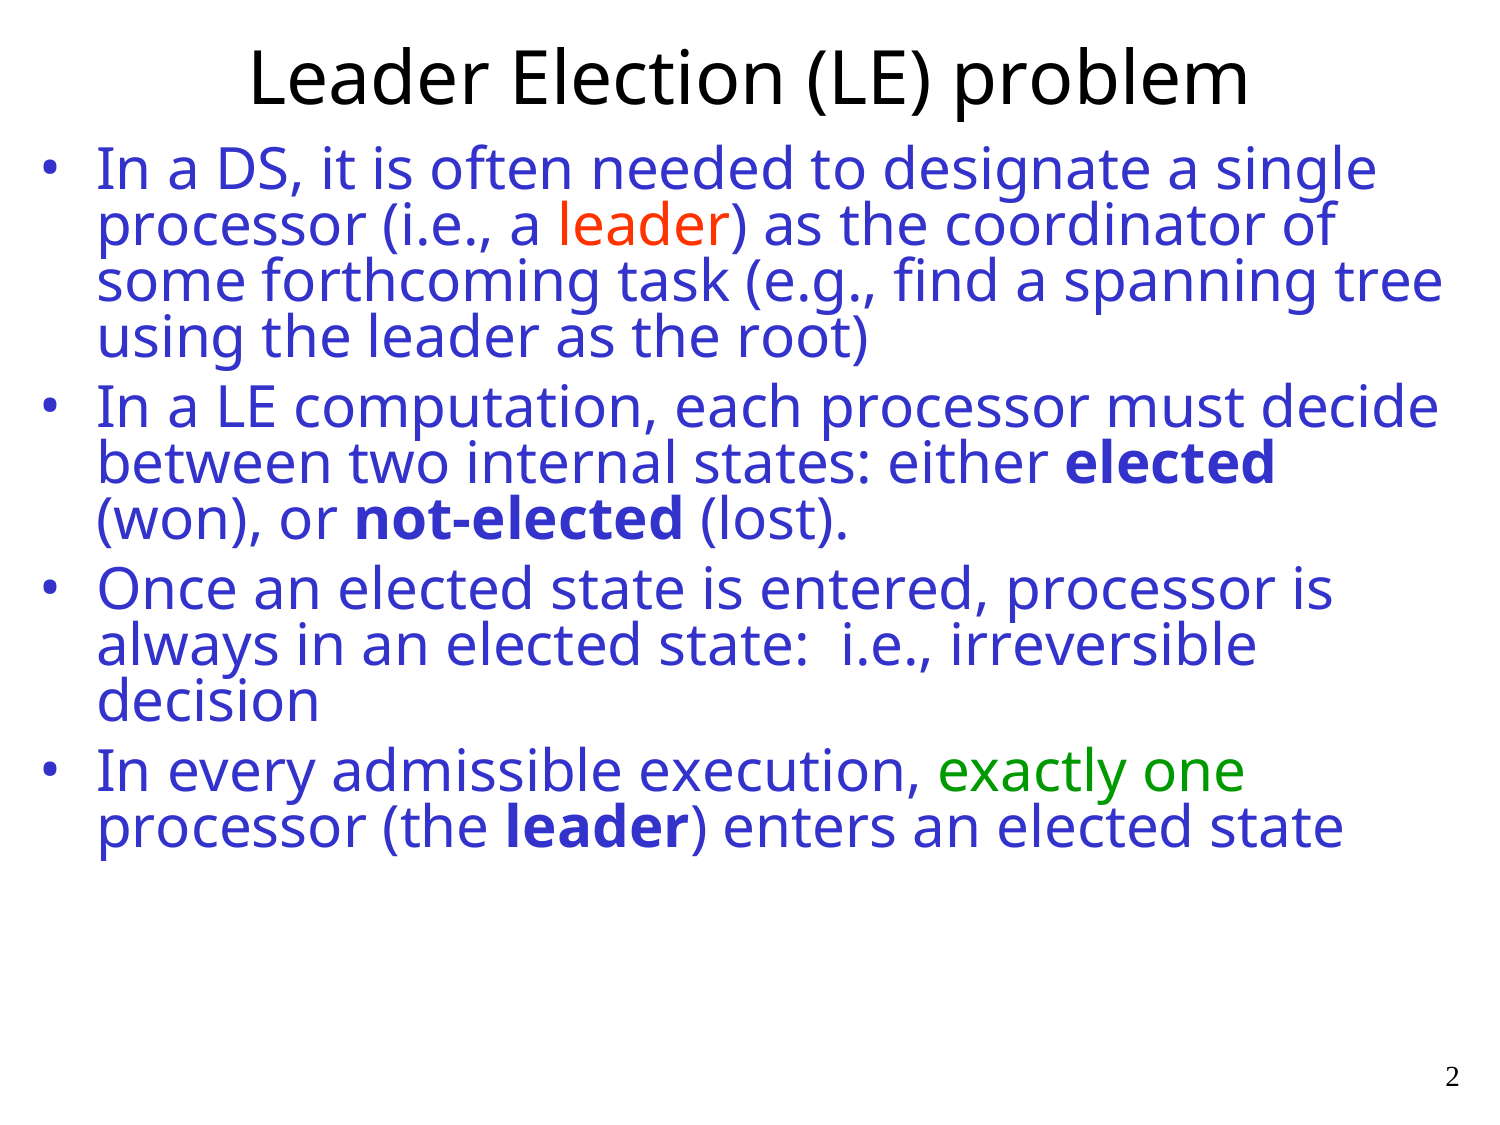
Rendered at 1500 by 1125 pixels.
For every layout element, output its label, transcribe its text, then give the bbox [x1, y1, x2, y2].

text_box <number> [1162, 1049, 1476, 1101]
title Leader Election (LE) problem [24, 24, 1476, 126]
list In a DS, it is often needed to designate a single processor (i.e., a leader) as the coordinator of some forthcoming task (e.g., find a spanning tree using the leader as the root) In a LE computation, each processor must decide between two internal states: either elected (won), or not-elected (lost). Once an elected state is entered, processor is always in an elected state: i.e., irreversible decision In every admissible execution, exactly one processor (the leader) enters an elected state [24, 137, 1476, 1038]
